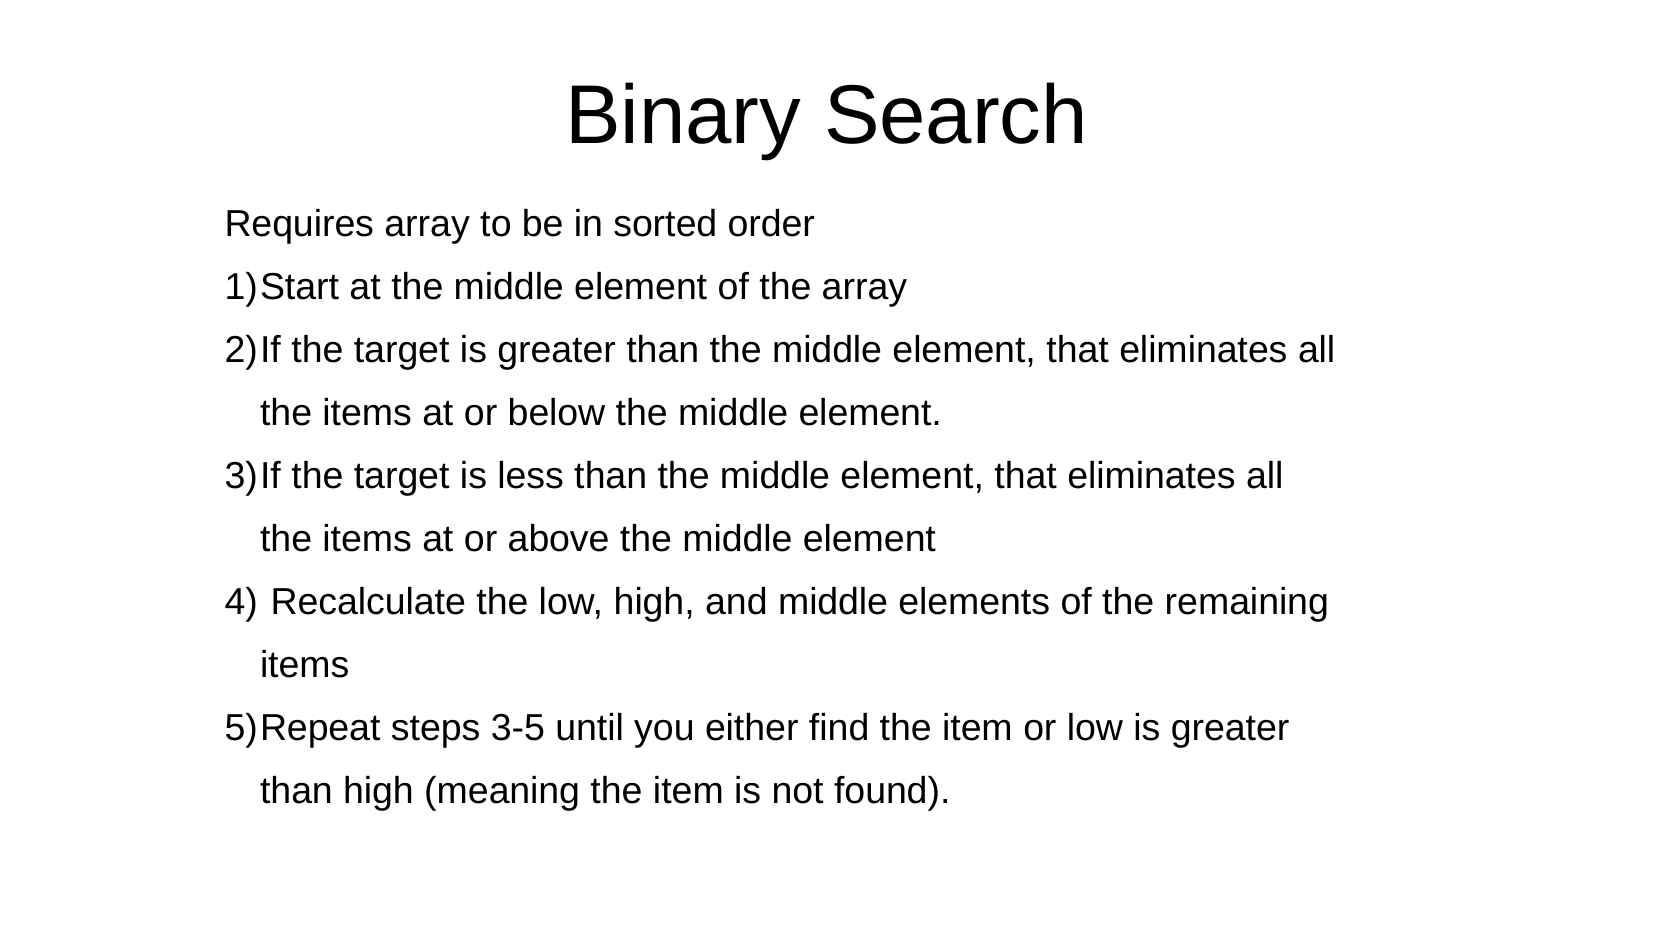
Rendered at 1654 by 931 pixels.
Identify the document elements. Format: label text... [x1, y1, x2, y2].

title Binary Search [82, 37, 1571, 193]
text_box Requires array to be in sorted order Start at the middle element of the array If the target is greater than the middle element, that eliminates all the items at or below the middle element. If the target is less than the middle element, that eliminates all the items at or above the middle element Recalculate the low, high, and middle elements of the remaining items Repeat steps 3-5 until you either find the item or low is greater than high (meaning the item is not found). [209, 174, 1351, 819]
